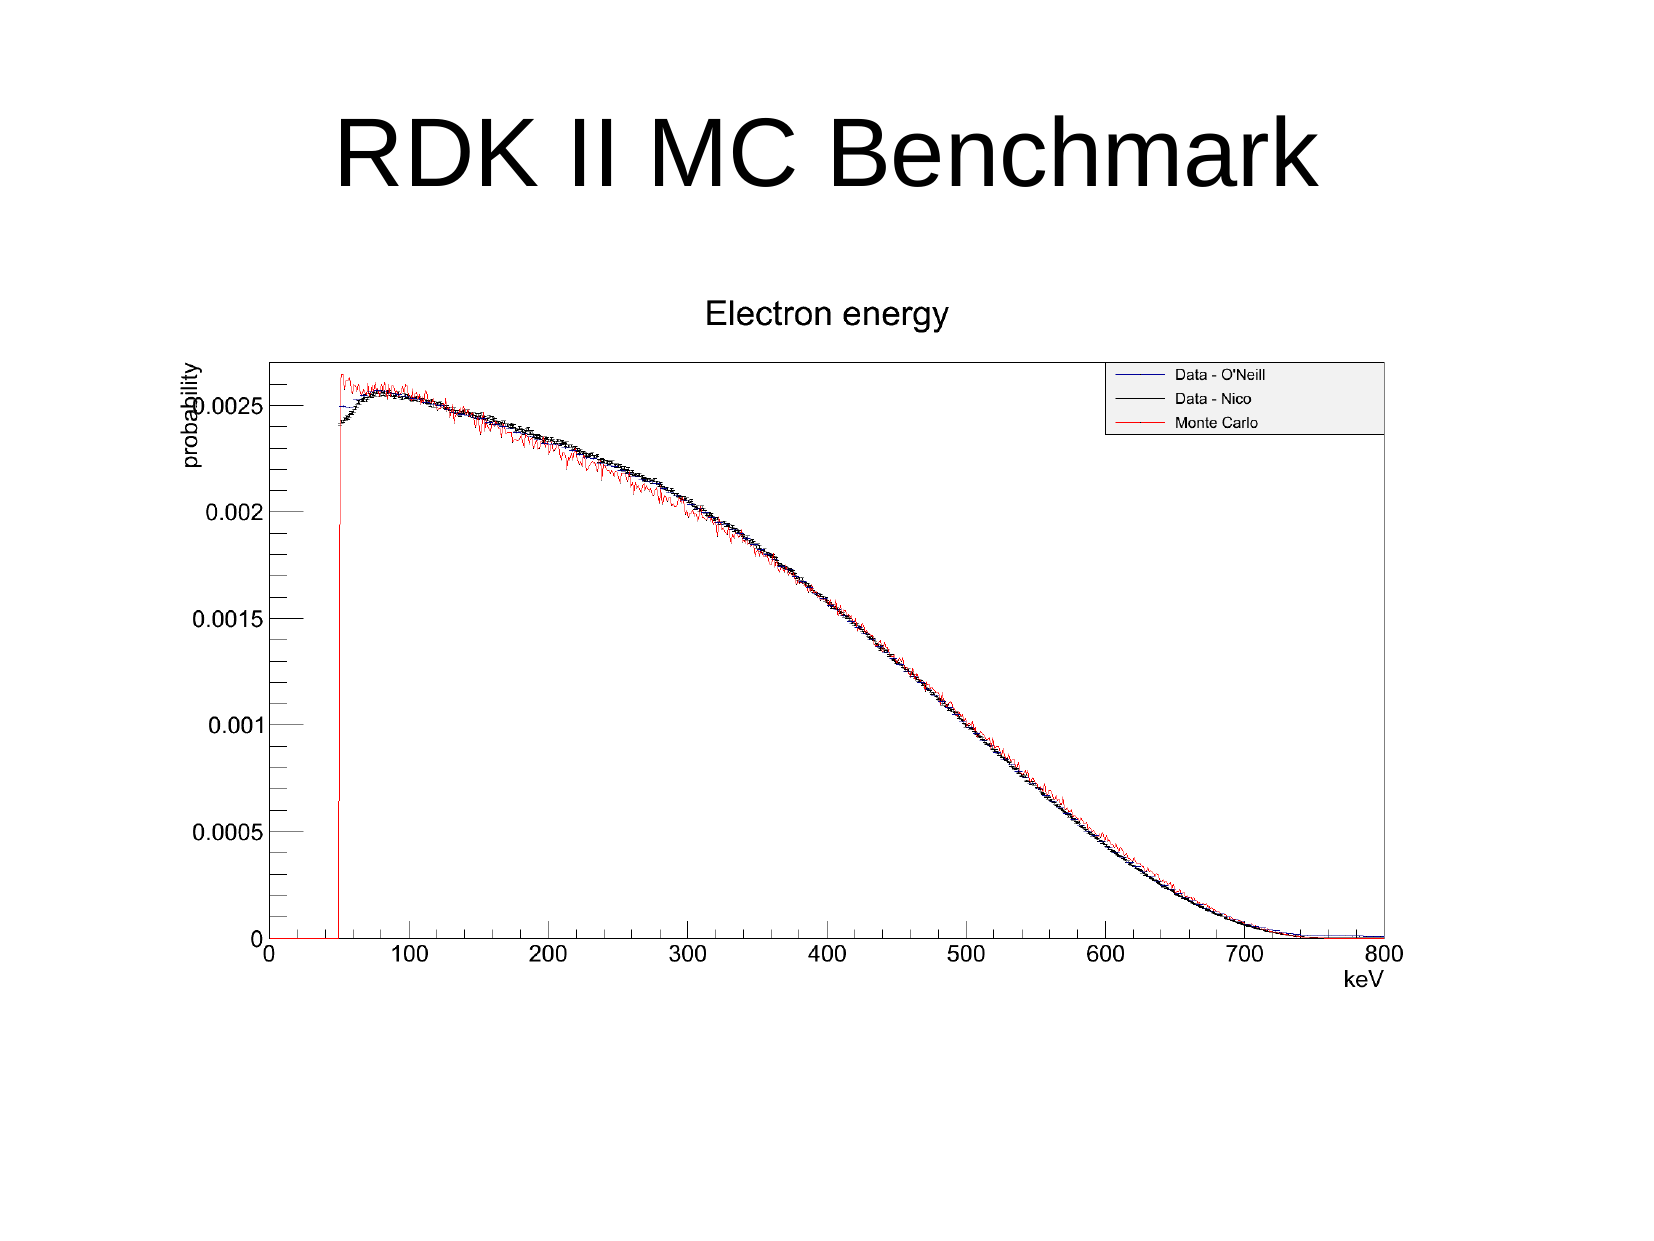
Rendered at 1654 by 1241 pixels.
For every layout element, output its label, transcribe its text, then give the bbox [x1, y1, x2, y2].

picture [130, 290, 1523, 1010]
title RDK II MC Benchmark [82, 49, 1571, 257]
